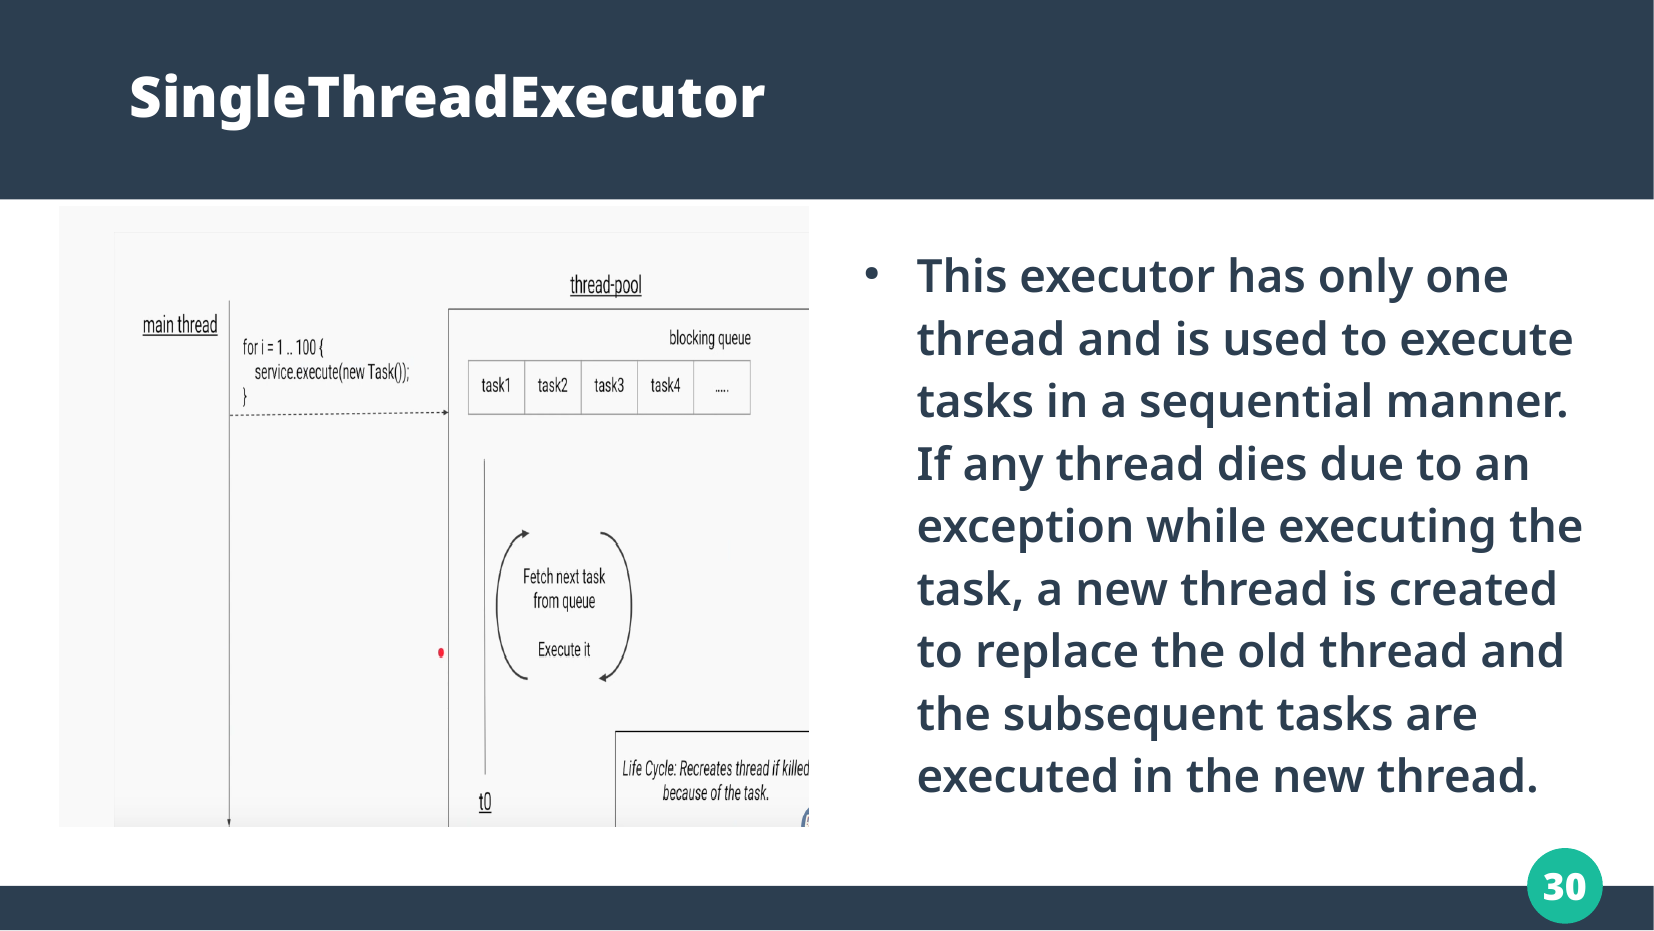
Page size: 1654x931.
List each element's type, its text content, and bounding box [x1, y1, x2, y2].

title SingleThreadExecutor [59, 37, 1595, 155]
list This executor has only one thread and is used to execute tasks in a sequential manner. If any thread dies due to an exception while executing the task, a new thread is created to replace the old thread and the subsequent tasks are executed in the new thread. [845, 243, 1596, 864]
picture [59, 206, 809, 827]
